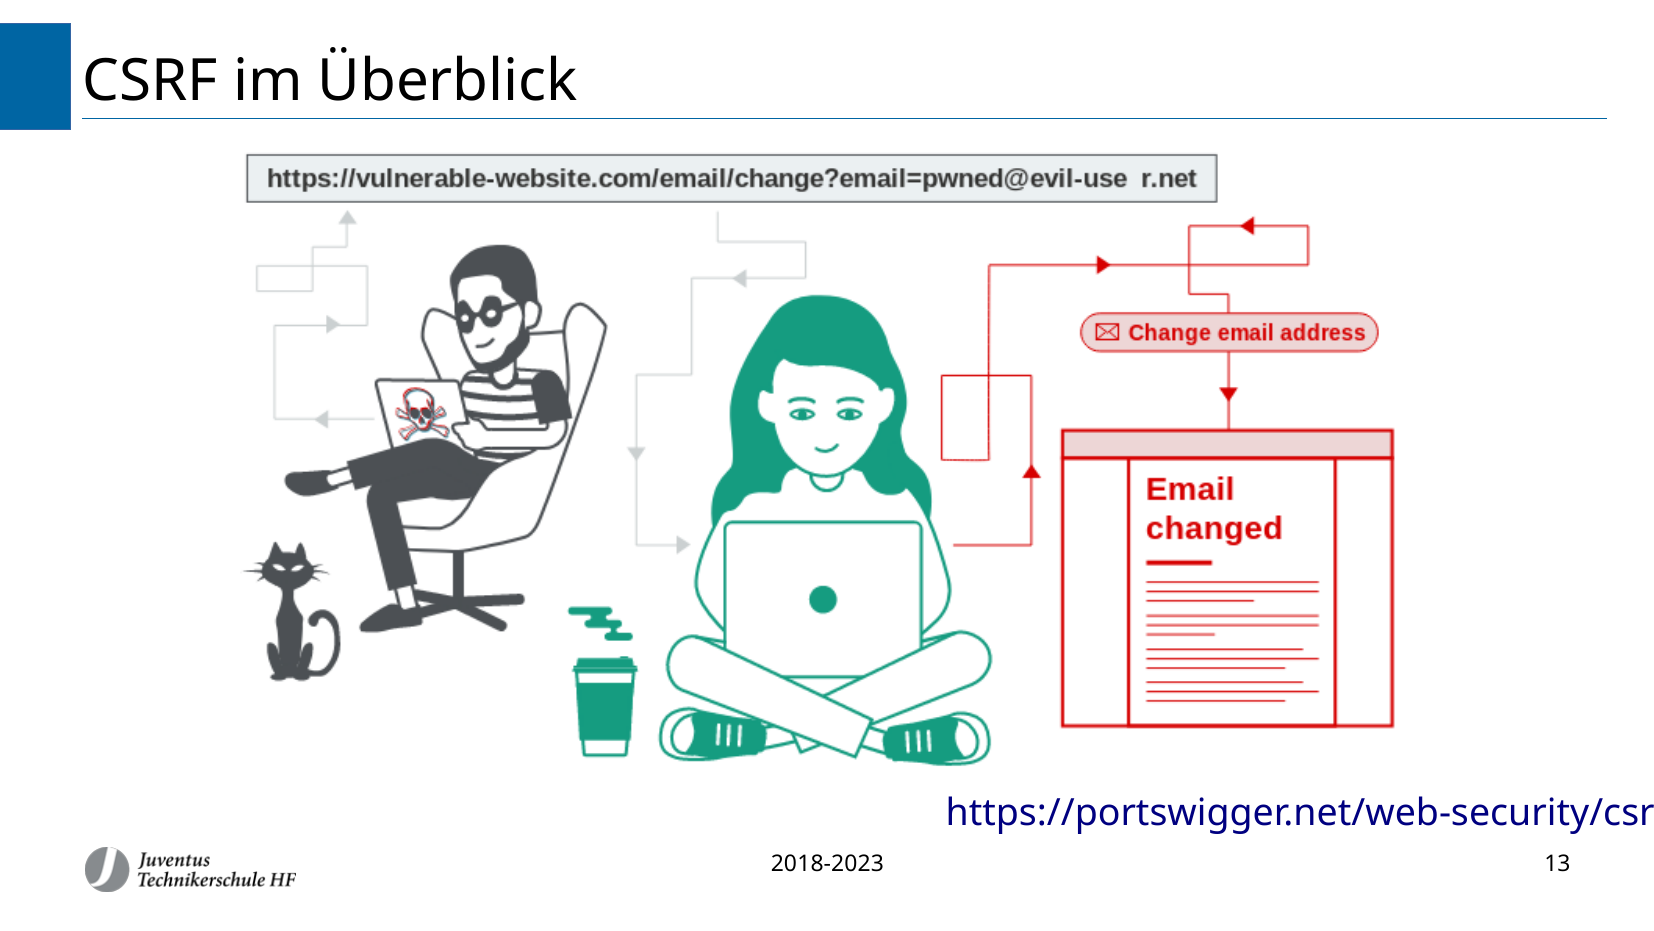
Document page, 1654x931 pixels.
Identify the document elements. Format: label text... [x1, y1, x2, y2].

title CSRF im Überblick [82, 37, 1571, 119]
text_box https://portswigger.net/web-security/csrf [930, 777, 1653, 838]
picture [239, 142, 1404, 777]
picture [85, 847, 296, 892]
